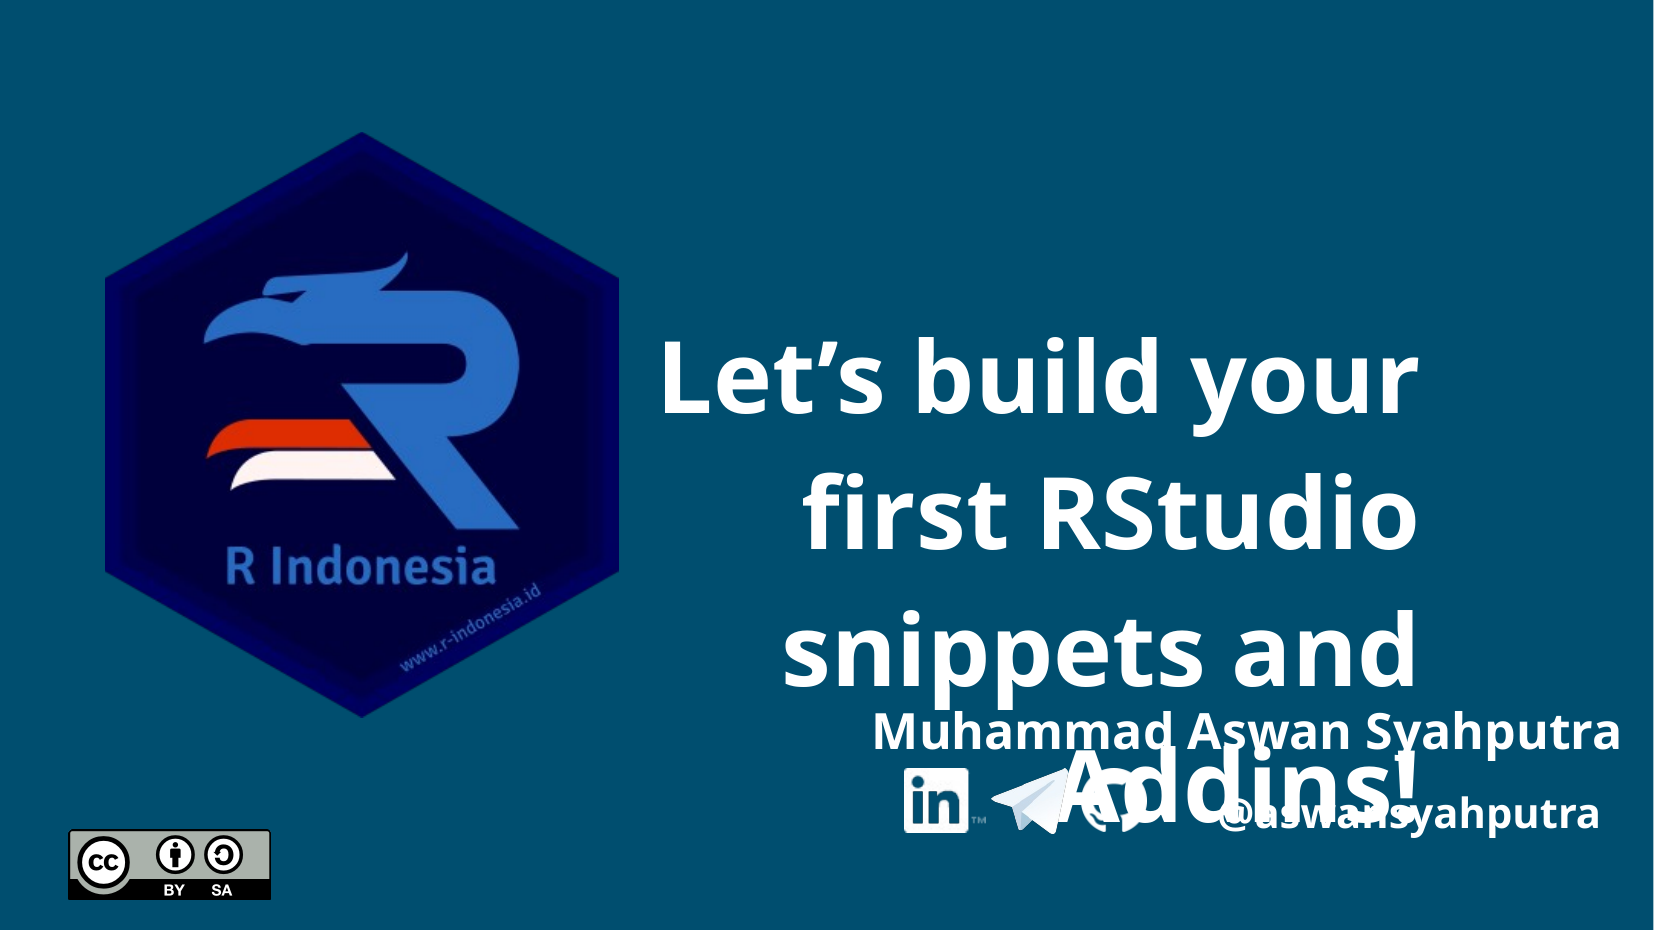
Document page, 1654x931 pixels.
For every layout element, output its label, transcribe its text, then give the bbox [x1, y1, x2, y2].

picture [106, 133, 618, 717]
picture [905, 769, 968, 832]
picture [993, 769, 1068, 833]
text_box @aswansyahputra [1202, 776, 1572, 836]
picture [1081, 768, 1147, 831]
picture [69, 830, 270, 899]
text_box Muhammad Aswan Syahputra [857, 688, 1573, 763]
text_box Let’s build your first RStudio snippets and Addins! [641, 299, 1597, 666]
